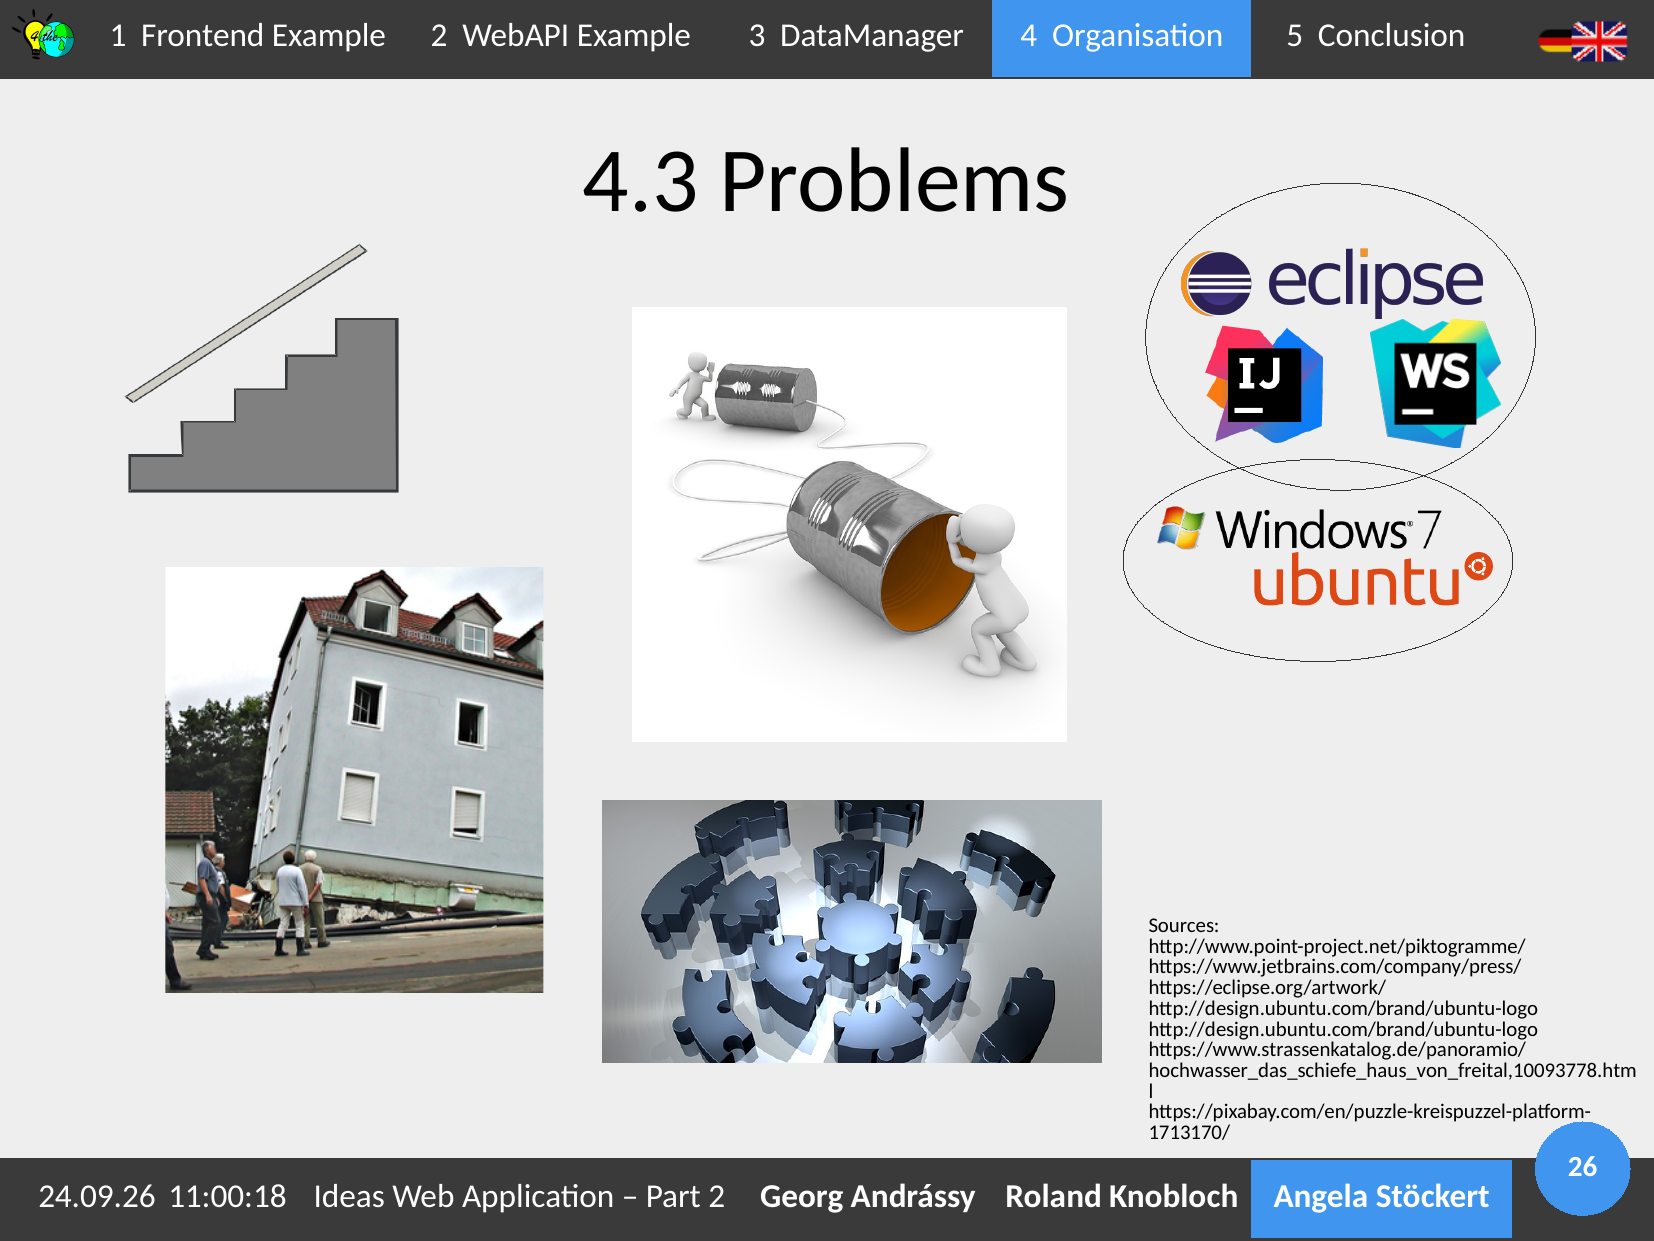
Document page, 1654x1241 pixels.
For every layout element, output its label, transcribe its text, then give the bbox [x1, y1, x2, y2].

picture [124, 230, 420, 526]
text_box Roland Knobloch [992, 1160, 1251, 1238]
text_box Sources: http://www.point-project.net/piktogramme/ https://www.jetbrains.com/company/press/ https://eclipse.org/artwork/ http://design.ubuntu.com/brand/ubuntu-logo http://design.ubuntu.com/brand/ubuntu-logo https://www.strassenkatalog.de/panoramio/hochwasser_das_schiefe_haus_von_freital,10093778.html https://pixabay.com/en/puzzle-kreispuzzel-platform-1713170/ [1133, 909, 1654, 1178]
text_box 1 Frontend Example [94, 0, 401, 77]
picture [165, 567, 544, 993]
title 4.3 Problems [82, 106, 1571, 272]
picture [602, 800, 1102, 1063]
text_box 4 Organisation [992, 0, 1251, 77]
picture [1536, 18, 1629, 64]
text_box 5 Conclusion [1251, 0, 1501, 77]
picture [632, 307, 1067, 742]
text_box Georg Andrássy [744, 1160, 992, 1238]
picture [1205, 325, 1323, 443]
text_box 2 WebAPI Example [401, 0, 720, 77]
text_box 3 DataManager [720, 0, 992, 77]
picture [1181, 248, 1501, 448]
picture [1151, 490, 1543, 668]
picture [2, 0, 83, 79]
text_box Ideas Web Application – Part 2 [307, 1160, 733, 1238]
text_box Angela Stöckert [1251, 1178, 1512, 1238]
